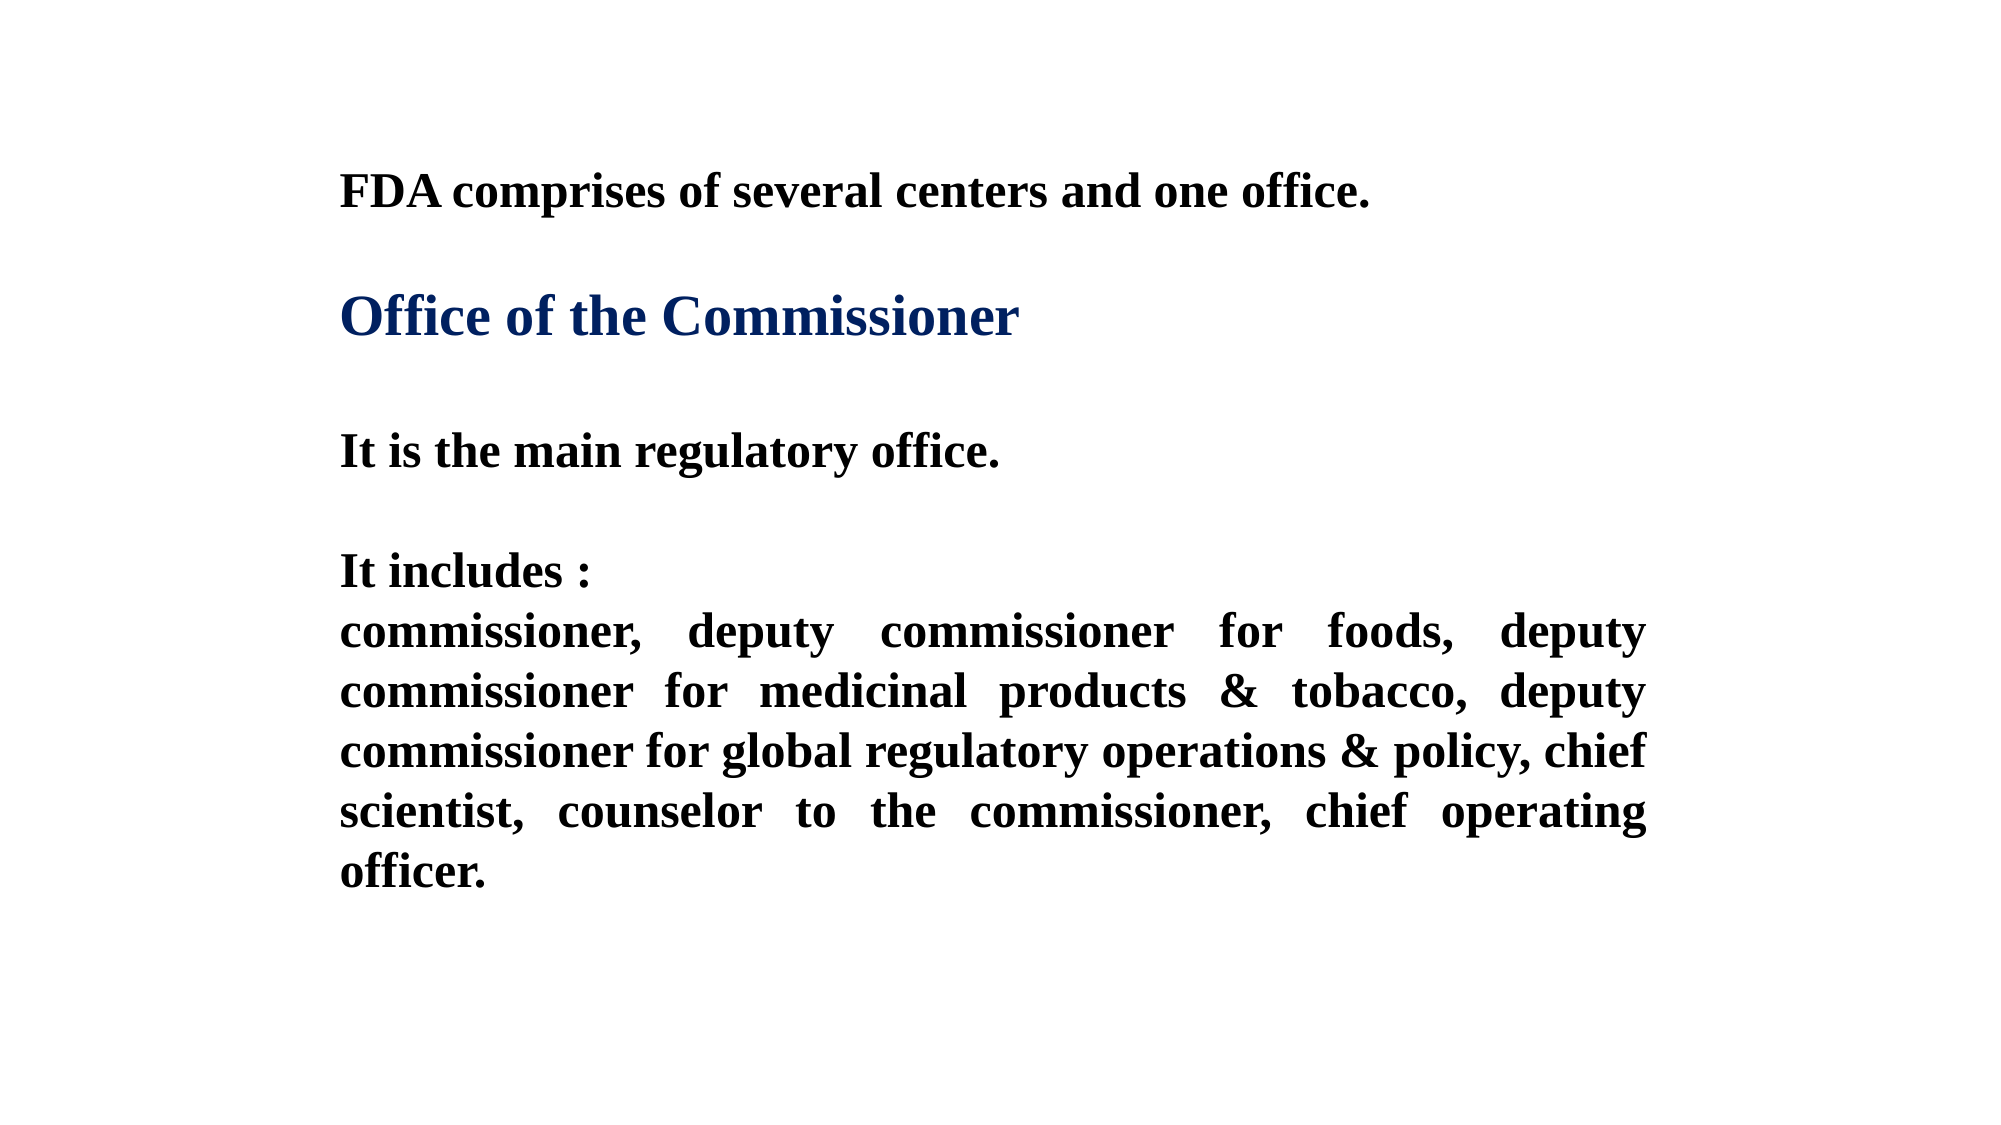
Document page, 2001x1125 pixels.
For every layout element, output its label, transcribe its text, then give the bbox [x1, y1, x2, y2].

text_box FDA comprises of several centers and one office. Office of the Commissioner It is the main regulatory office. It includes : commissioner, deputy commissioner for foods, deputy commissioner for medicinal products & tobacco, deputy commissioner for global regulatory operations & policy, chief scientist, counselor to the commissioner, chief operating officer. [324, 149, 1663, 965]
